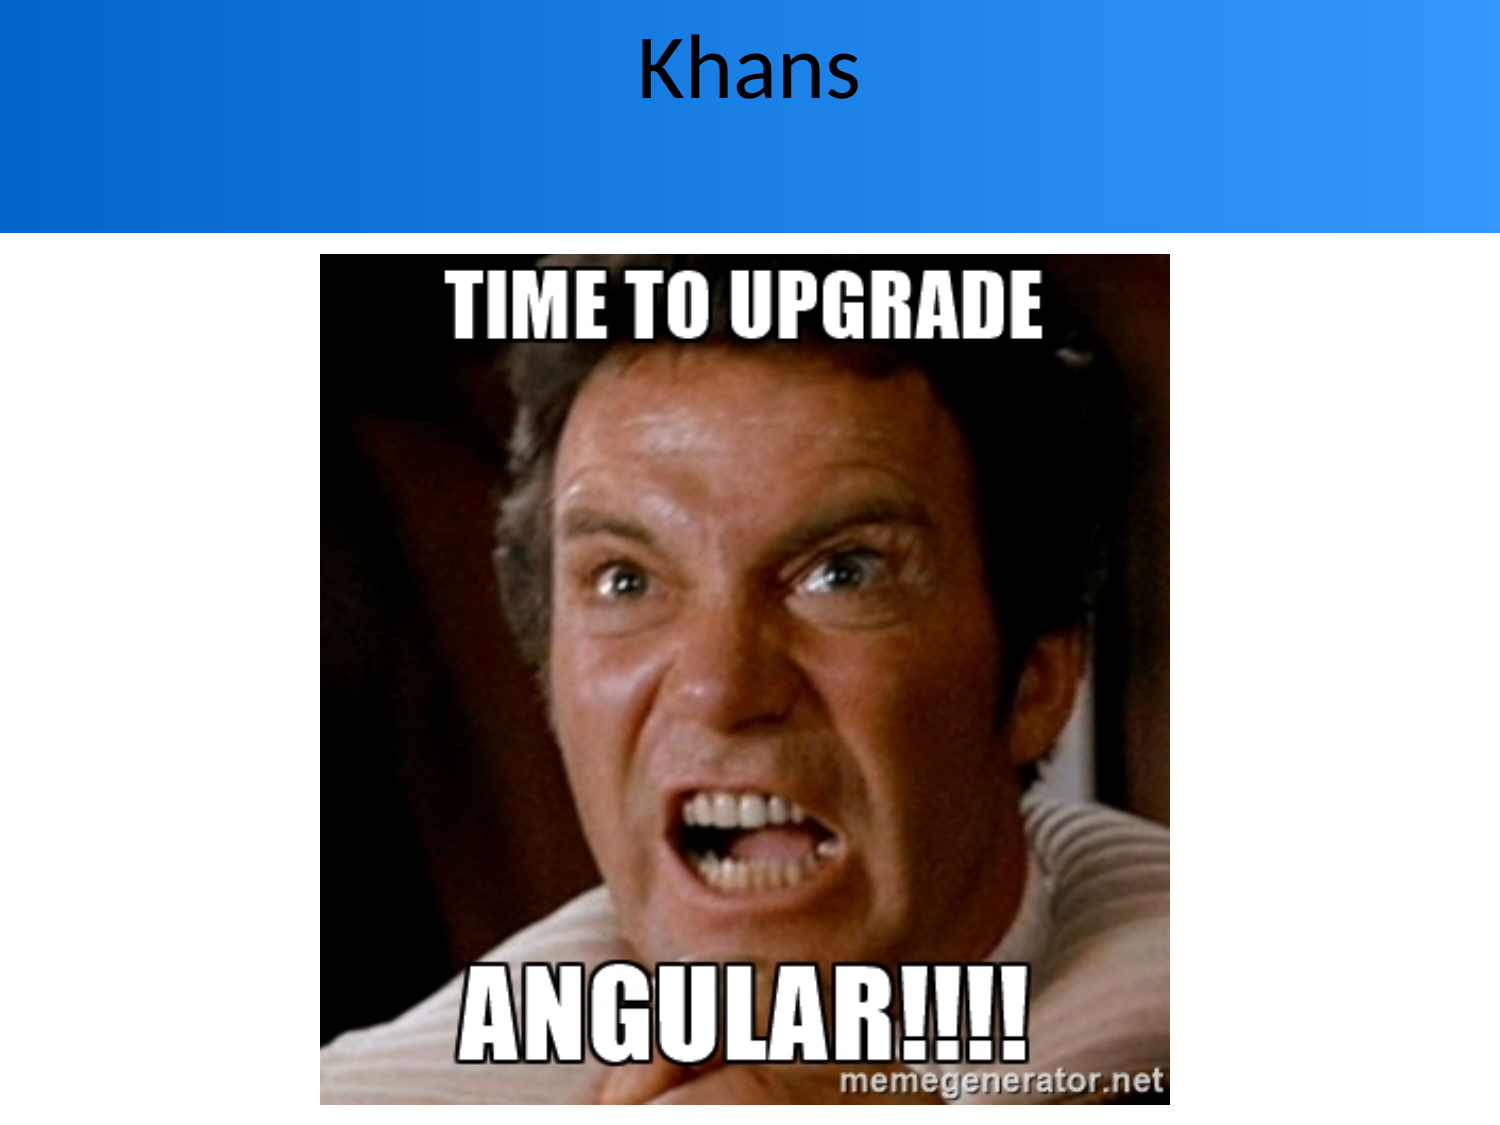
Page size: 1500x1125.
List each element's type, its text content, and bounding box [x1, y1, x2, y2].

title Khans [0, 0, 1500, 233]
picture [320, 254, 1170, 1105]
